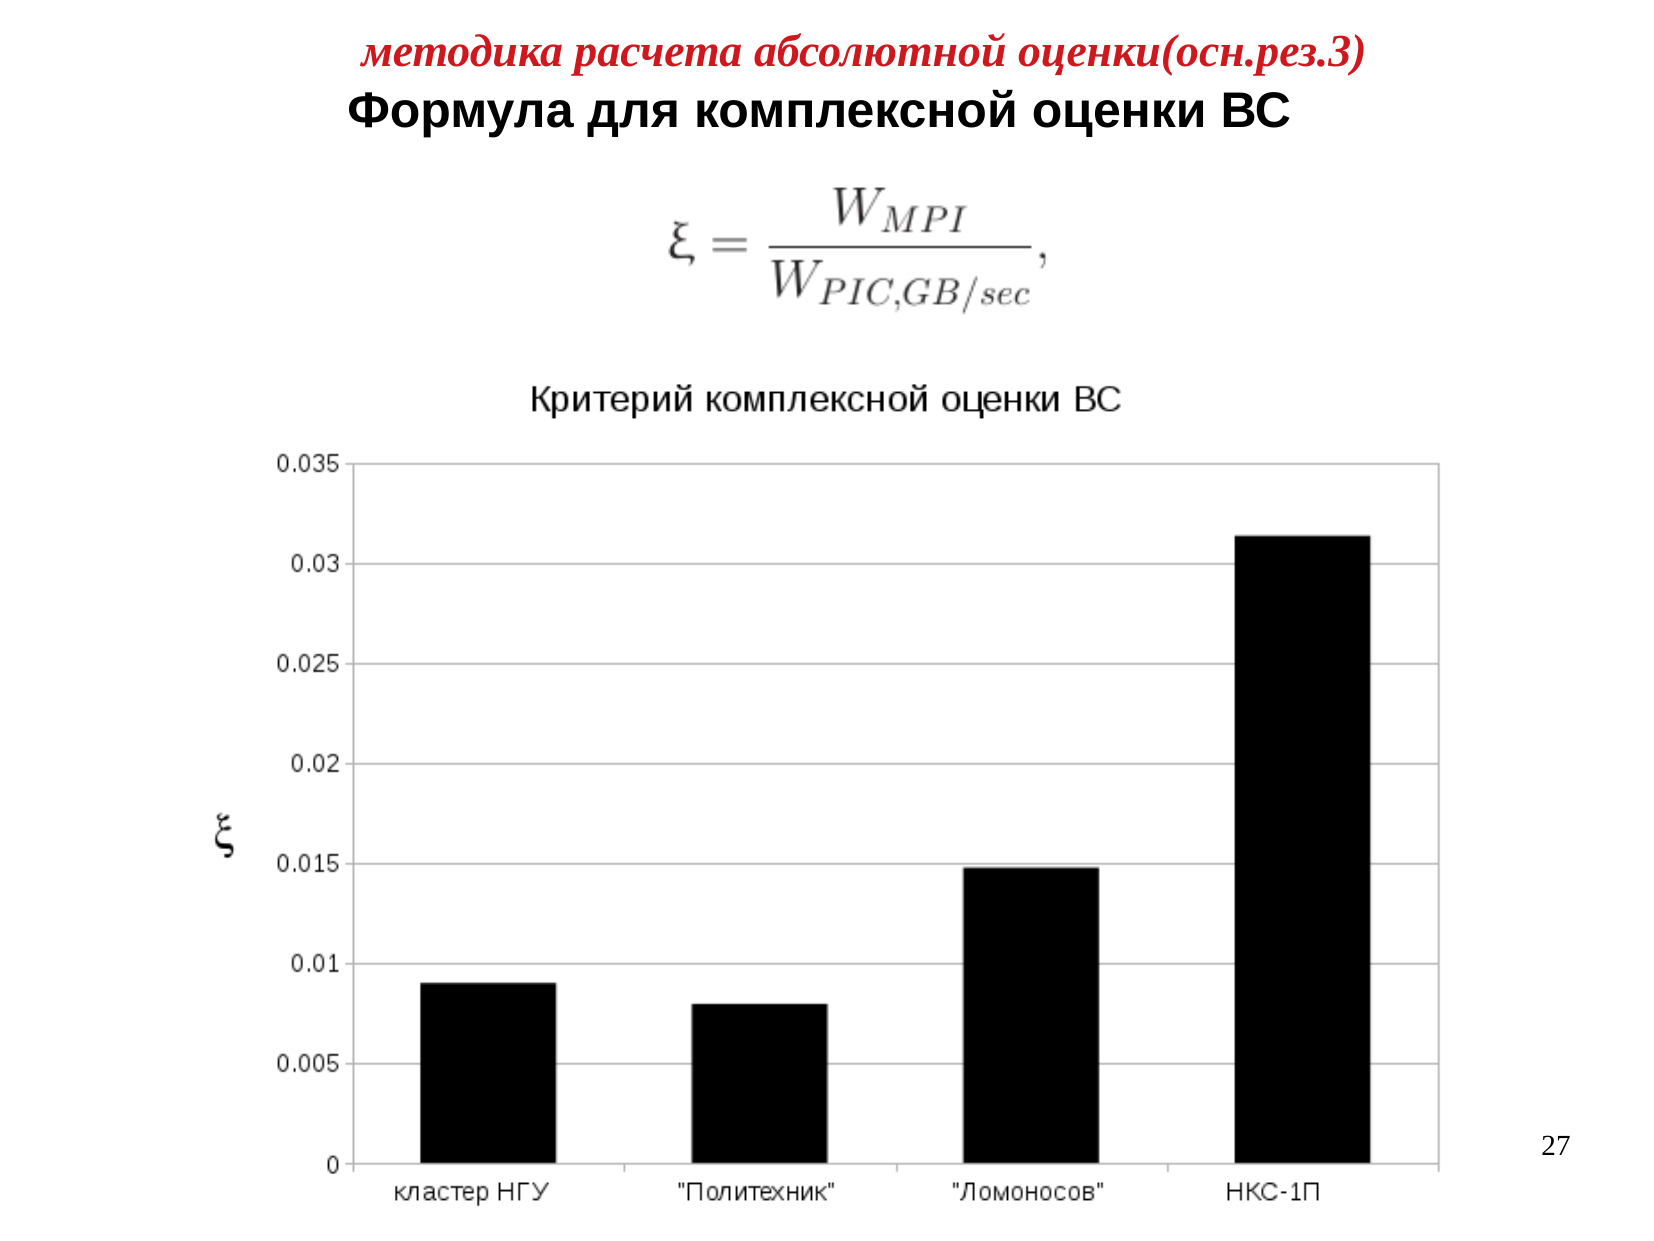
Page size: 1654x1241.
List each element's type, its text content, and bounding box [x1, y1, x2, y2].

text_box методика расчета абсолютной оценки(осн.рез.3) [346, 18, 1457, 135]
picture [641, 140, 1094, 339]
picture [189, 342, 1465, 1224]
title Формула для комплексной оценки ВС [0, 0, 1654, 163]
